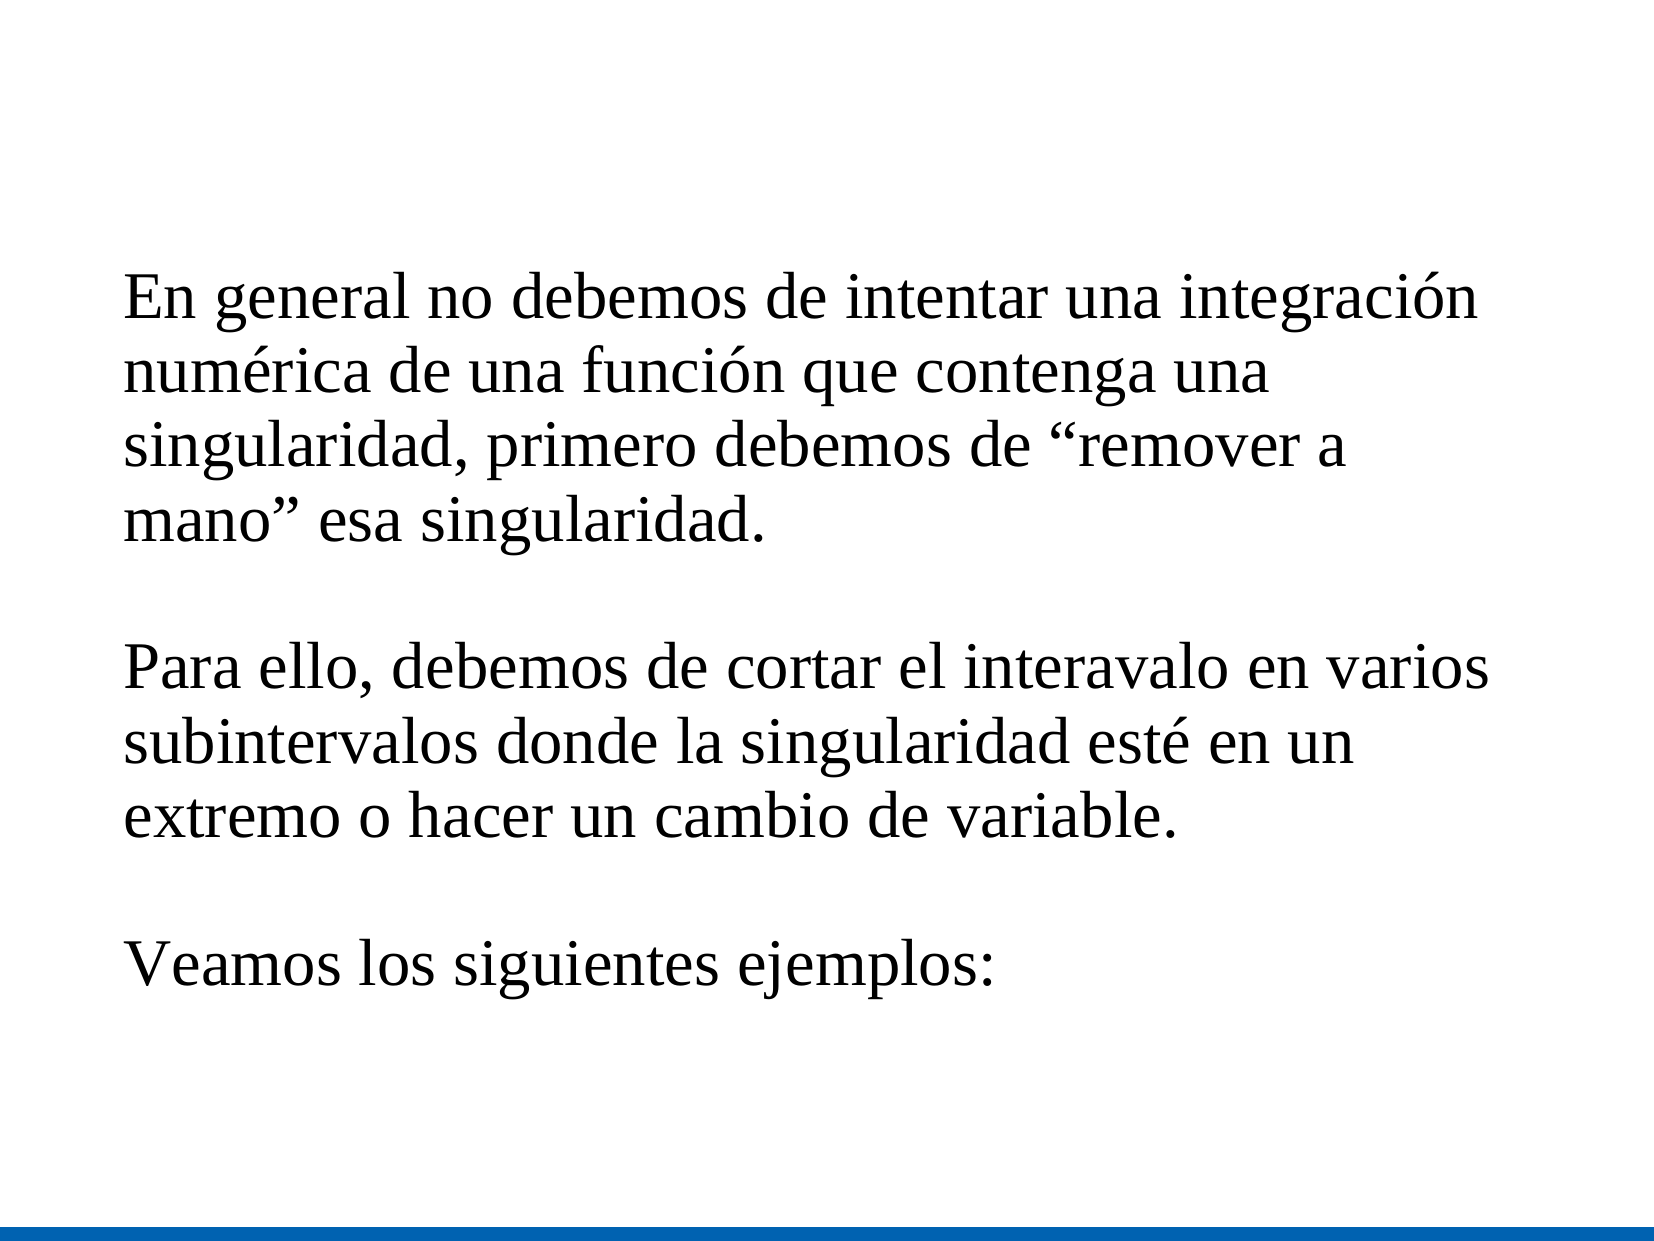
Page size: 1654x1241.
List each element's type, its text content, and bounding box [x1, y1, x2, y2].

subtitle En general no debemos de intentar una integración numérica de una función que contenga una singularidad, primero debemos de “remover a mano” esa singularidad. Para ello, debemos de cortar el interavalo en varios subintervalos donde la singularidad esté en un extremo o hacer un cambio de variable. Veamos los siguientes ejemplos: [123, 225, 1536, 1034]
